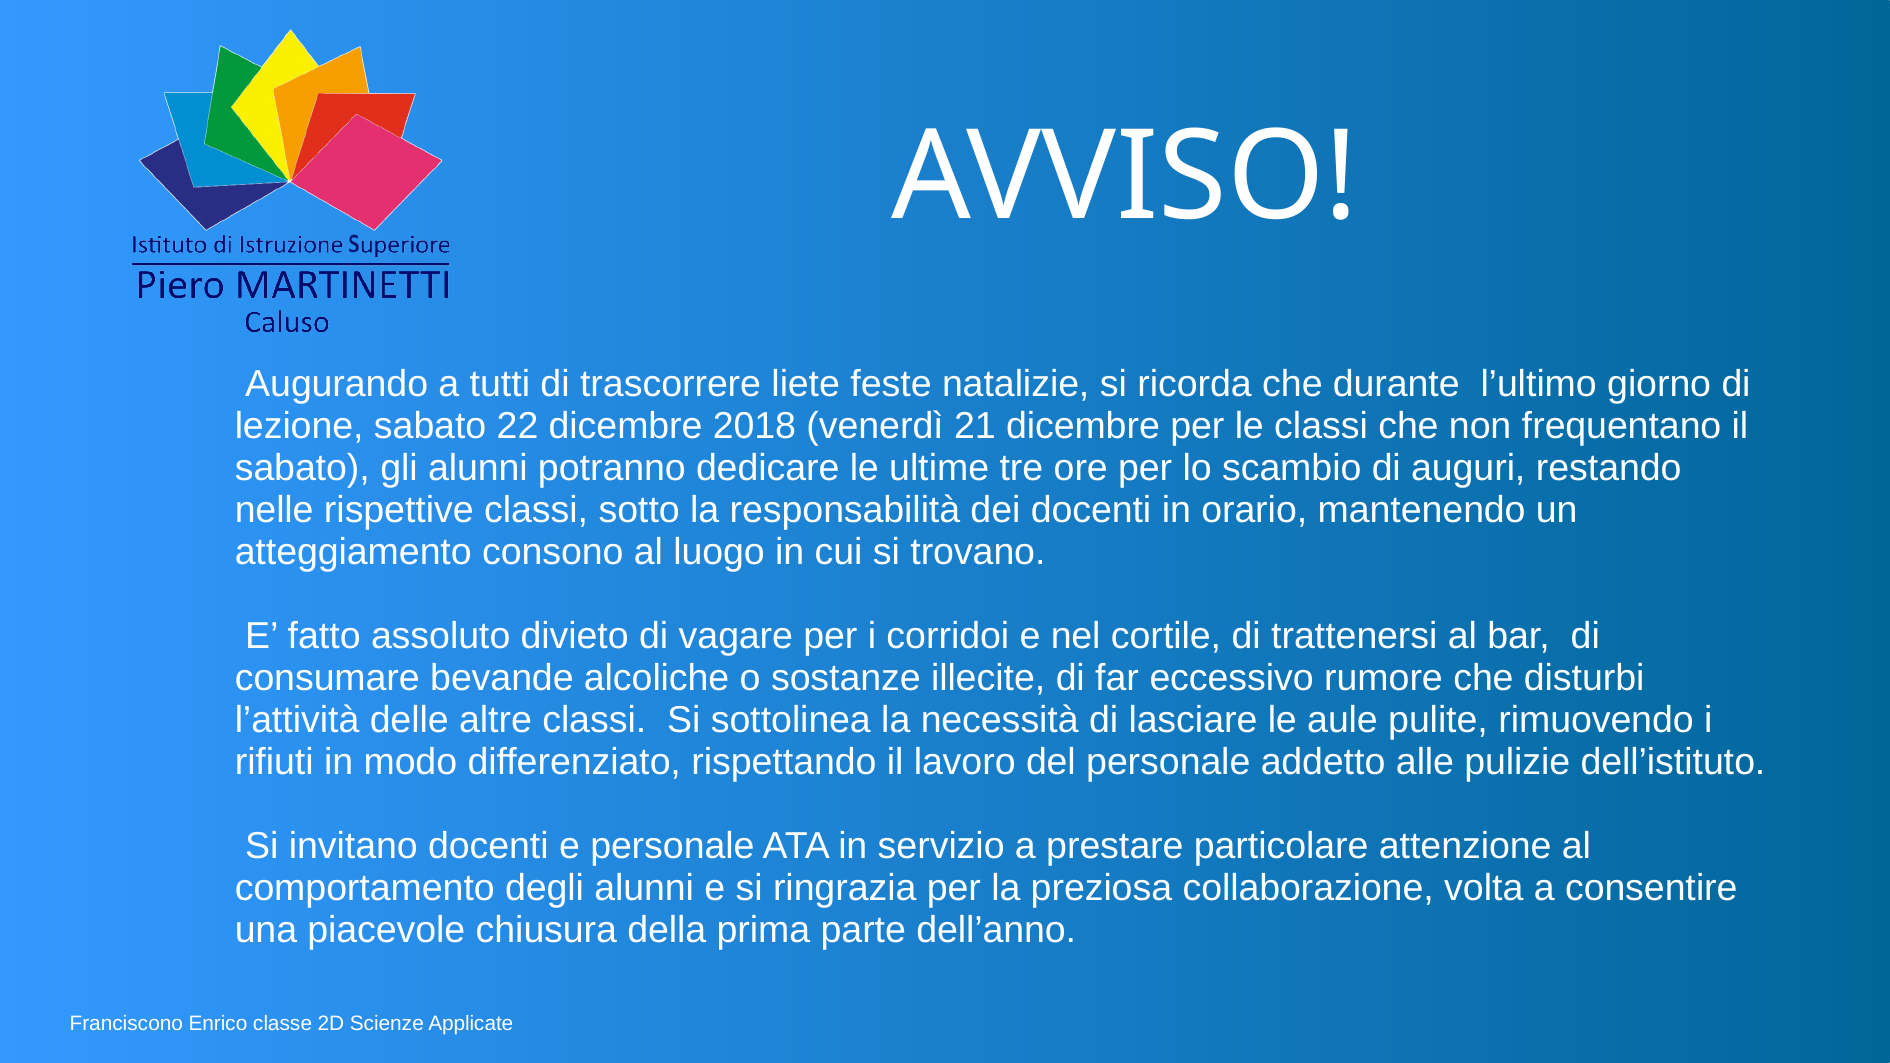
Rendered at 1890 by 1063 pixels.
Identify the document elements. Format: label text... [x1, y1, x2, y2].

text_box Augurando a tutti di trascorrere liete feste natalizie, si ricorda che durante l’ultimo giorno di lezione, sabato 22 dicembre 2018 (venerdì 21 dicembre per le classi che non frequentano il sabato), gli alunni potranno dedicare le ultime tre ore per lo scambio di auguri, restando nelle rispettive classi, sotto la responsabilità dei docenti in orario, mantenendo un atteggiamento consono al luogo in cui si trovano. E’ fatto assoluto divieto di vagare per i corridoi e nel cortile, di trattenersi al bar, di consumare bevande alcoliche o sostanze illecite, di far eccessivo rumore che disturbi l’attività delle altre classi. Si sottolinea la necessità di lasciare le aule pulite, rimuovendo i rifiuti in modo differenziato, rispettando il lavoro del personale addetto alle pulizie dell’istituto. Si invitano docenti e personale ATA in servizio a prestare particolare attenzione al comportamento degli alunni e si ringrazia per la preziosa collaborazione, volta a consentire una piacevole chiusura della prima parte dell’anno. [219, 354, 1784, 959]
text_box AVVISO! [475, 77, 1775, 237]
picture [0, 23, 591, 355]
text_box Franciscono Enrico classe 2D Scienze Applicate [54, 1004, 628, 1063]
